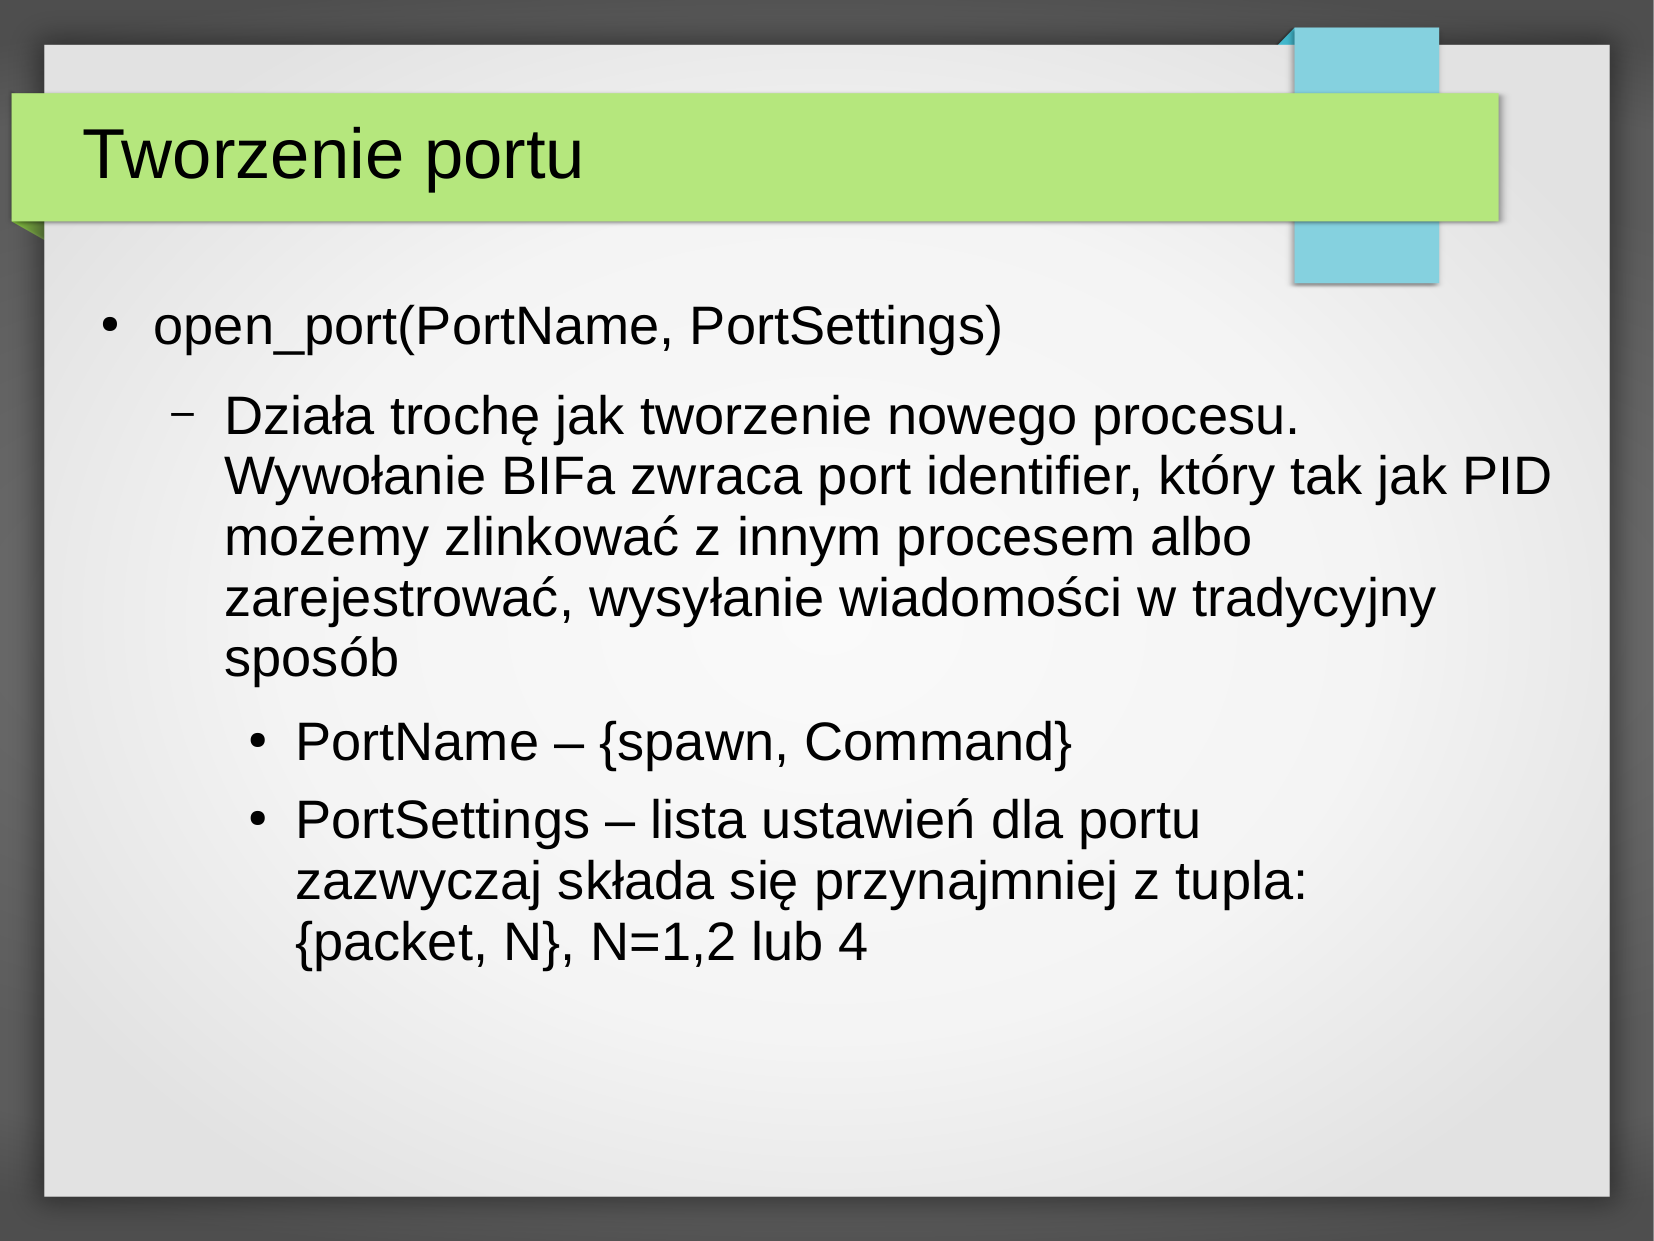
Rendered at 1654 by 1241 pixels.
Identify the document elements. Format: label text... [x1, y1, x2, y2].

title Tworzenie portu [82, 94, 1264, 213]
picture [0, 0, 1654, 1241]
list open_port(PortName, PortSettings) Działa trochę jak tworzenie nowego procesu. Wywołanie BIFa zwraca port identifier, który tak jak PID możemy zlinkować z innym procesem albo zarejestrować, wysyłanie wiadomości w tradycyjny sposób PortName – {spawn, Command} PortSettings – lista ustawień dla portu zazwyczaj składa się przynajmniej z tupla: {packet, N}, N=1,2 lub 4 [82, 295, 1571, 1015]
